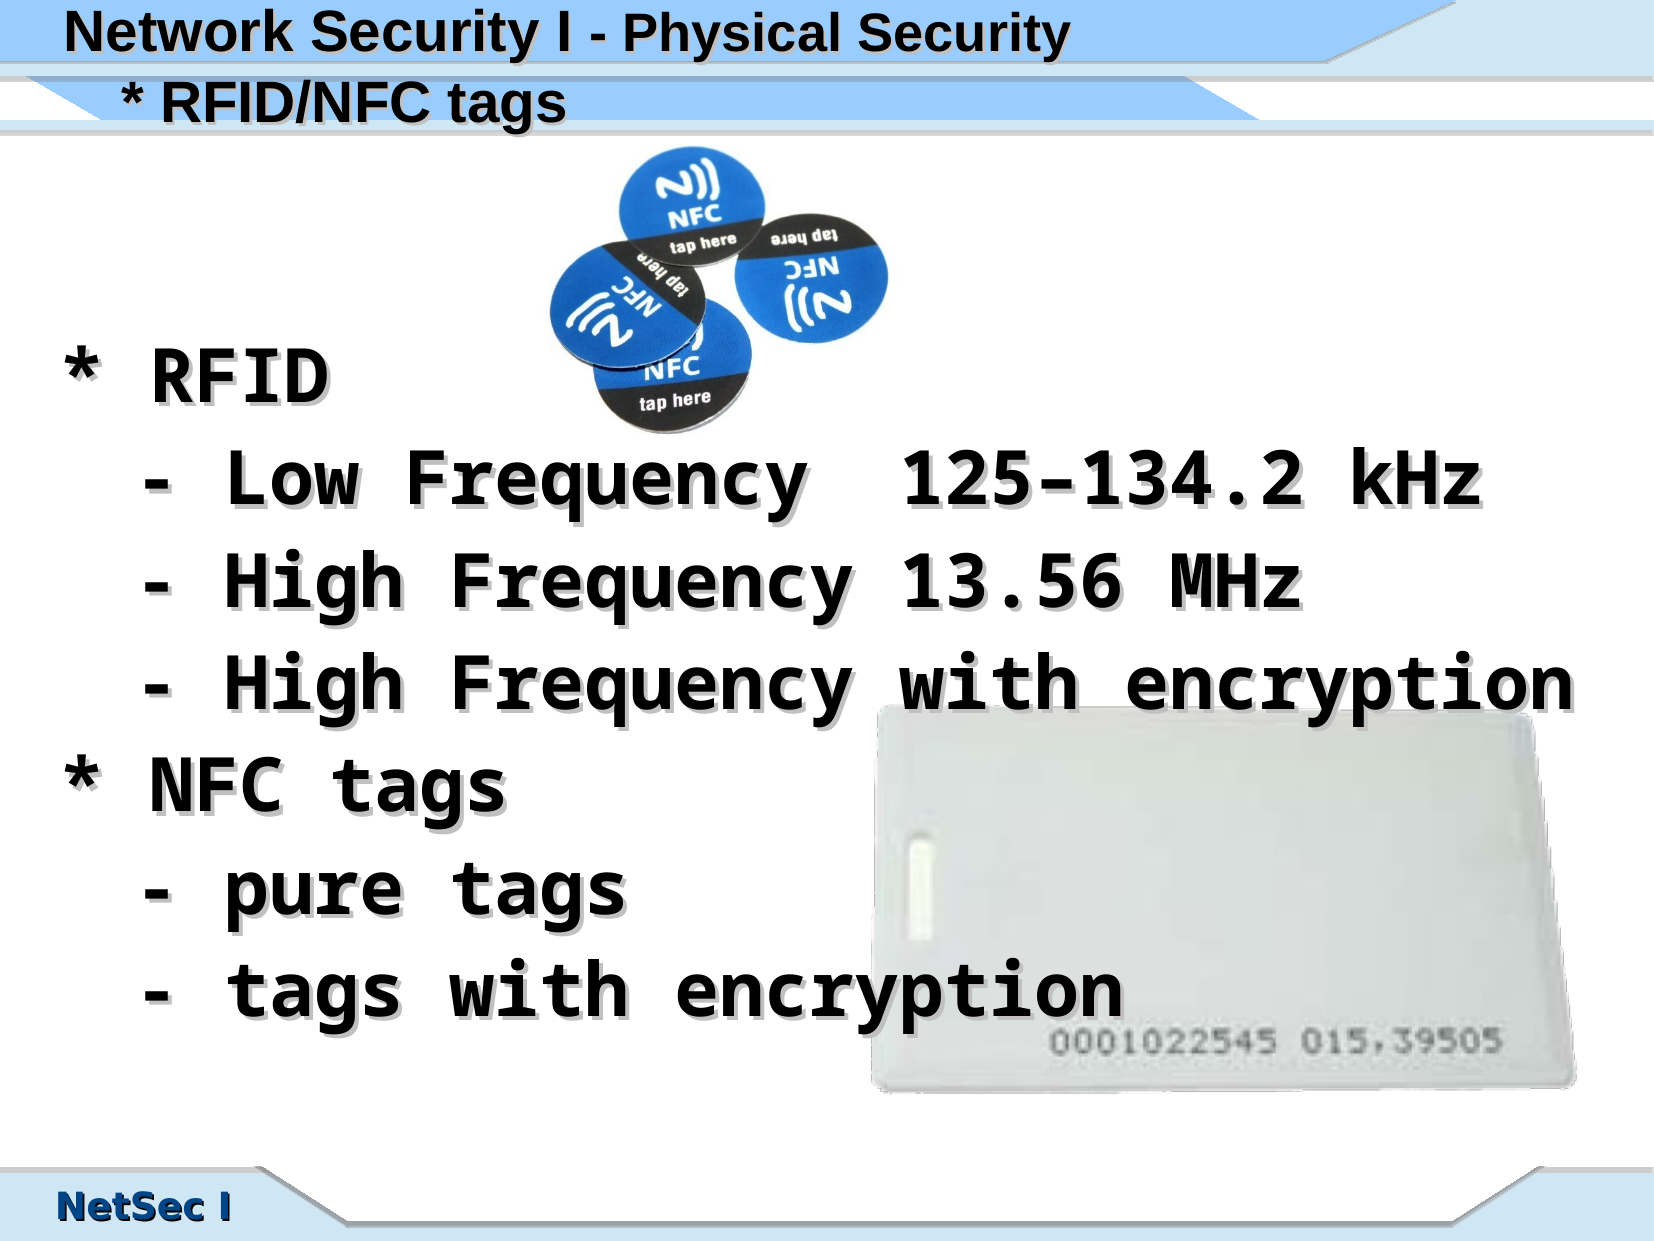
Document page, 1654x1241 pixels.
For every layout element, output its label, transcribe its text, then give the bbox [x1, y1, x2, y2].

text_box * RFID - Low Frequency 125–134.2 kHz - High Frequency 13.56 MHz - High Frequency with encryption * NFC tags - pure tags - tags with encryption [45, 315, 1621, 1005]
title * RFID/NFC tags [105, 69, 1231, 136]
text_box [255, 1160, 1546, 1221]
picture [870, 1005, 1578, 1096]
picture [505, 145, 931, 315]
title Network Security I - Physical Security [31, 0, 1520, 65]
